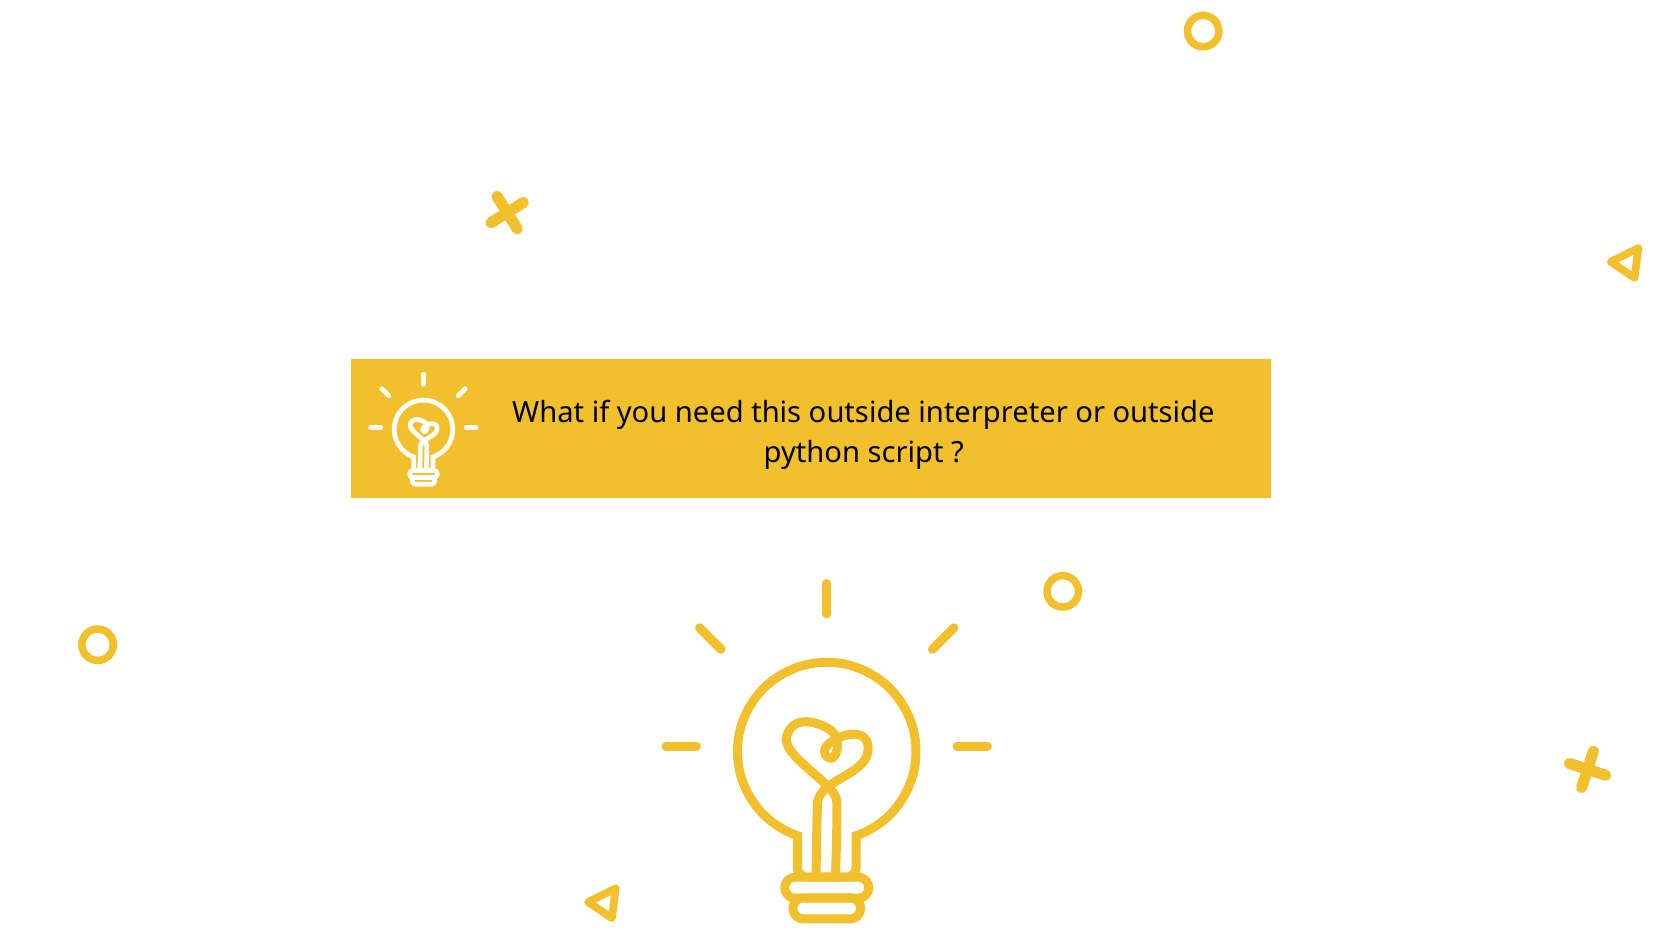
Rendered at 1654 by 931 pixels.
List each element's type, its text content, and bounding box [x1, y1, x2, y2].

text_box What if you need this outside interpreter or outside python script ? [487, 339, 1241, 523]
